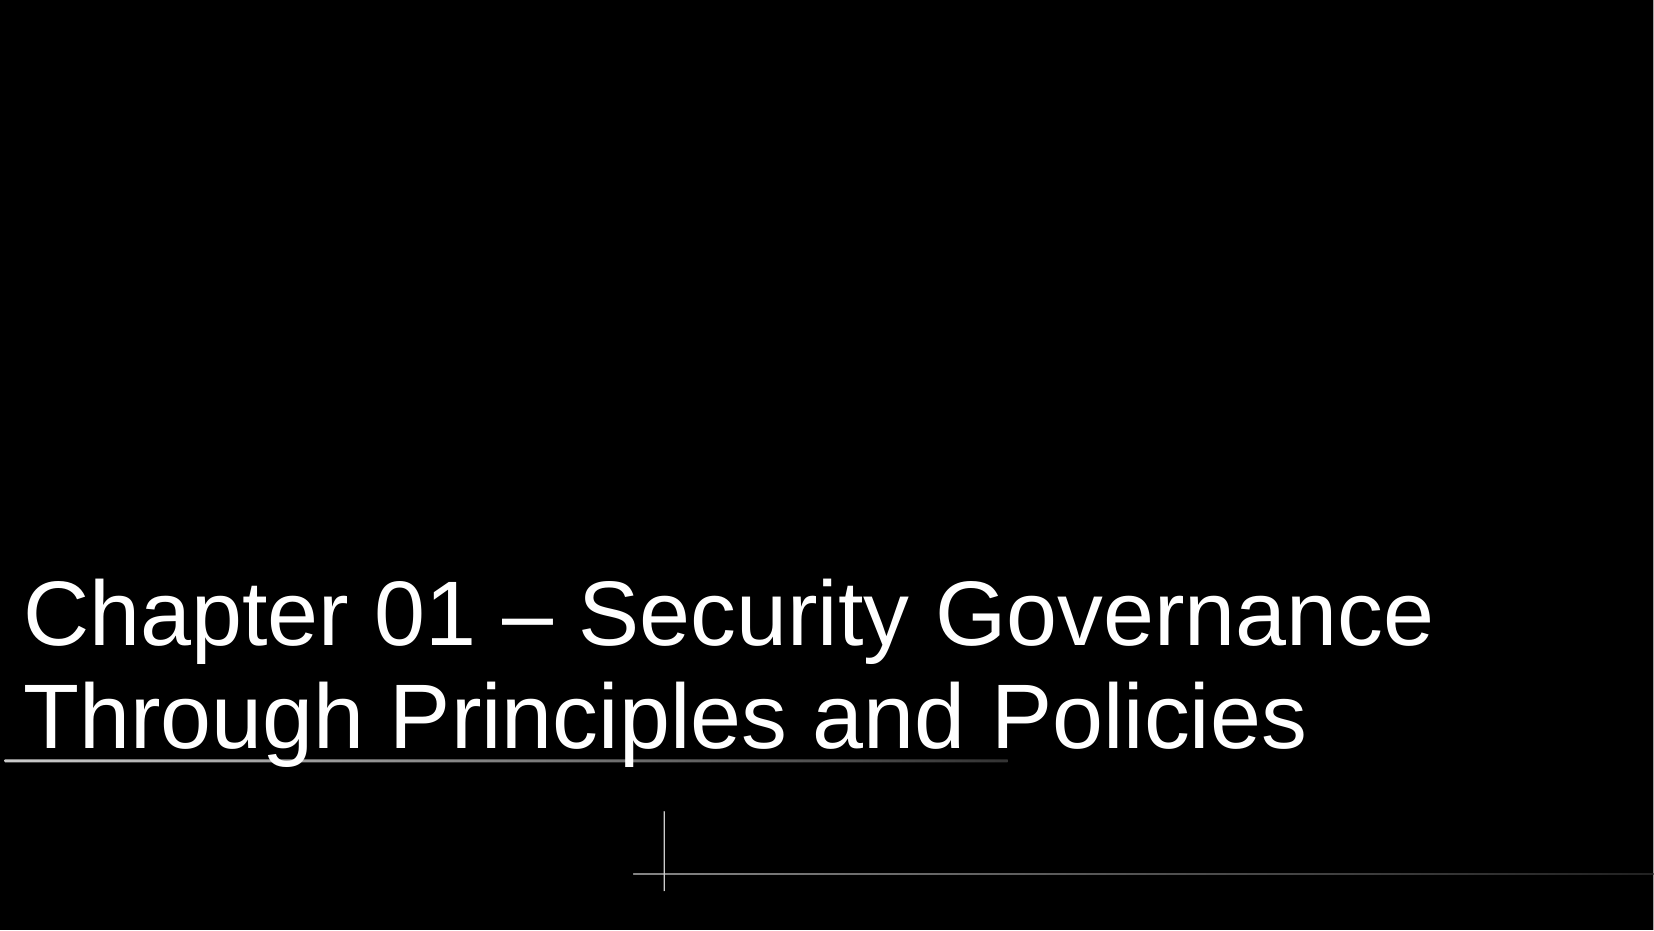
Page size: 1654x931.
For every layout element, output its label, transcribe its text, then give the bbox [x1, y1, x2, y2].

title Chapter 01 – Security Governance Through Principles and Policies [23, 562, 1501, 768]
